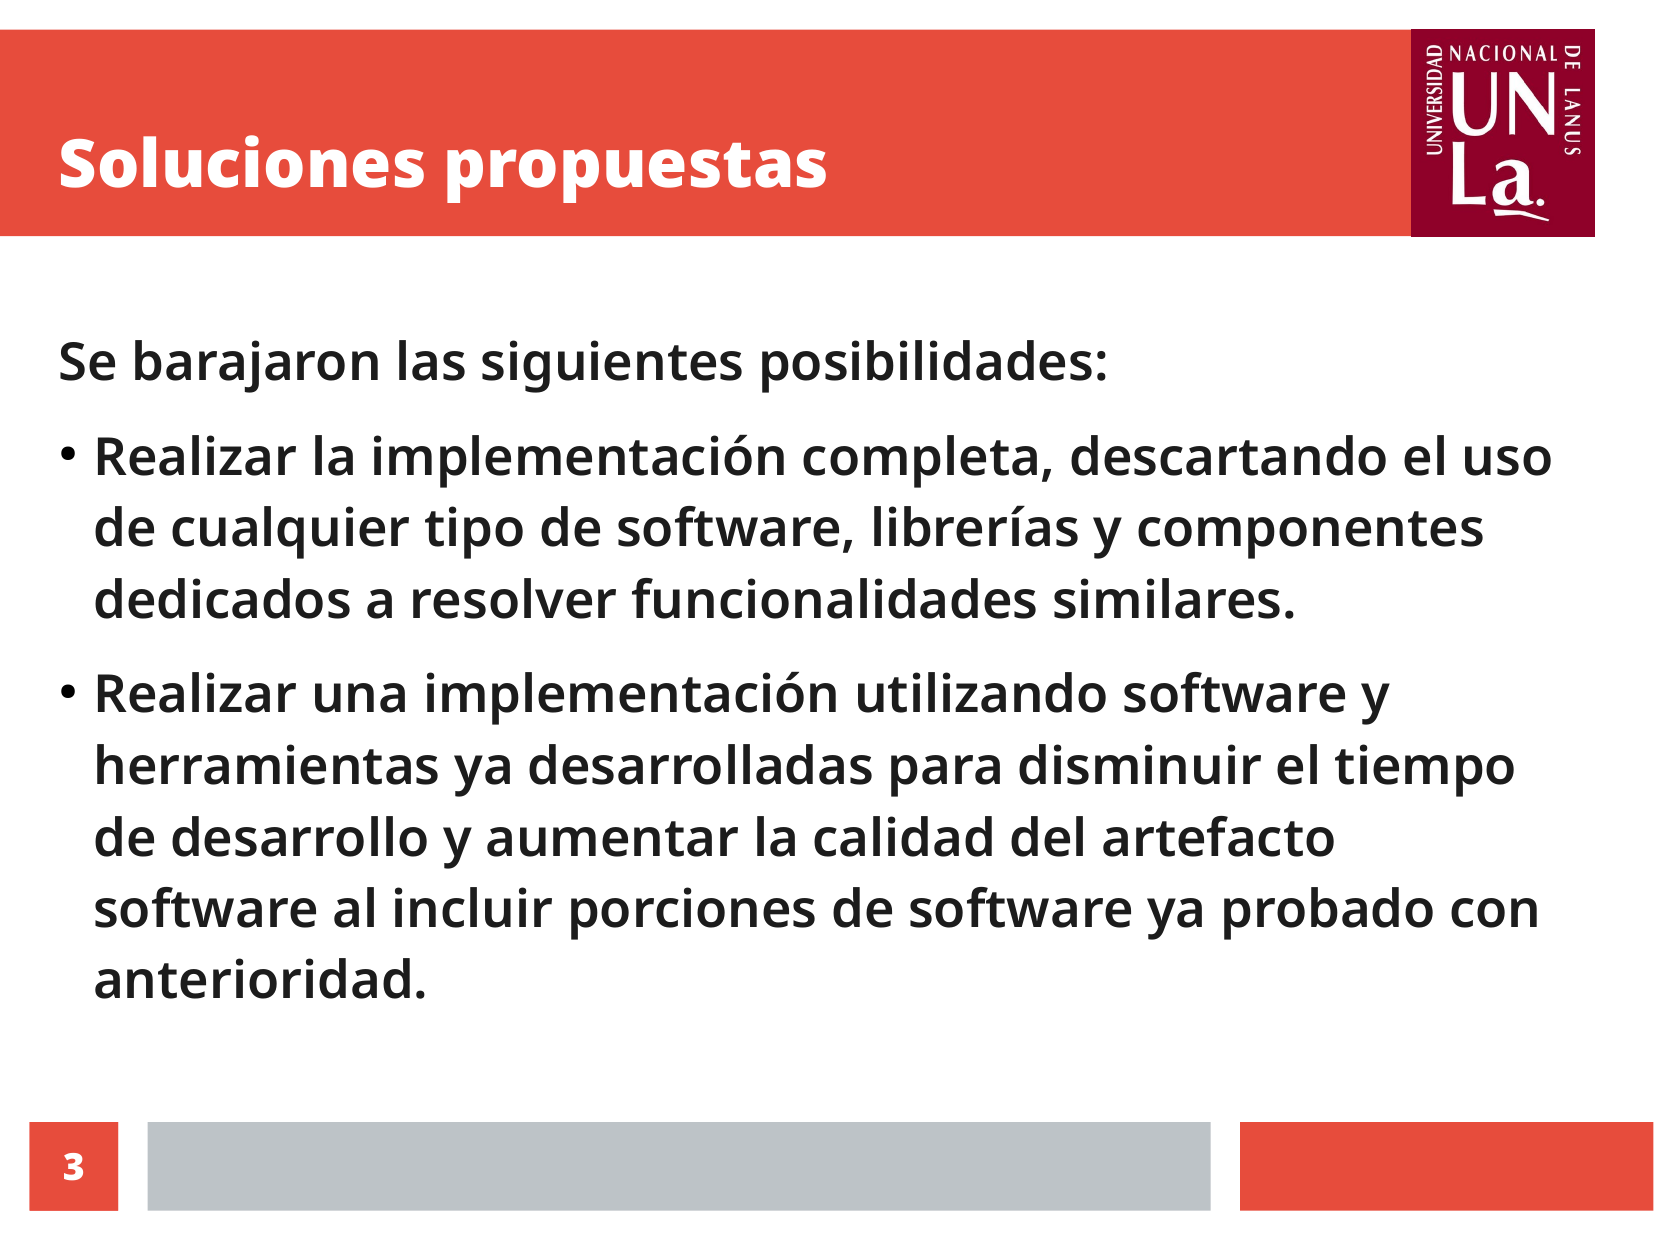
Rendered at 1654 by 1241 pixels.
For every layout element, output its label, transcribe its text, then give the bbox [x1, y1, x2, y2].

list Se barajaron las siguientes posibilidades: Realizar la implementación completa, descartando el uso de cualquier tipo de software, librerías y componentes dedicados a resolver funcionalidades similares. Realizar una implementación utilizando software y herramientas ya desarrolladas para disminuir el tiempo de desarrollo y aumentar la calidad del artefacto software al incluir porciones de software ya probado con anterioridad. [59, 324, 1565, 1093]
picture [1411, 29, 1595, 237]
title Soluciones propuestas [59, 59, 1411, 207]
